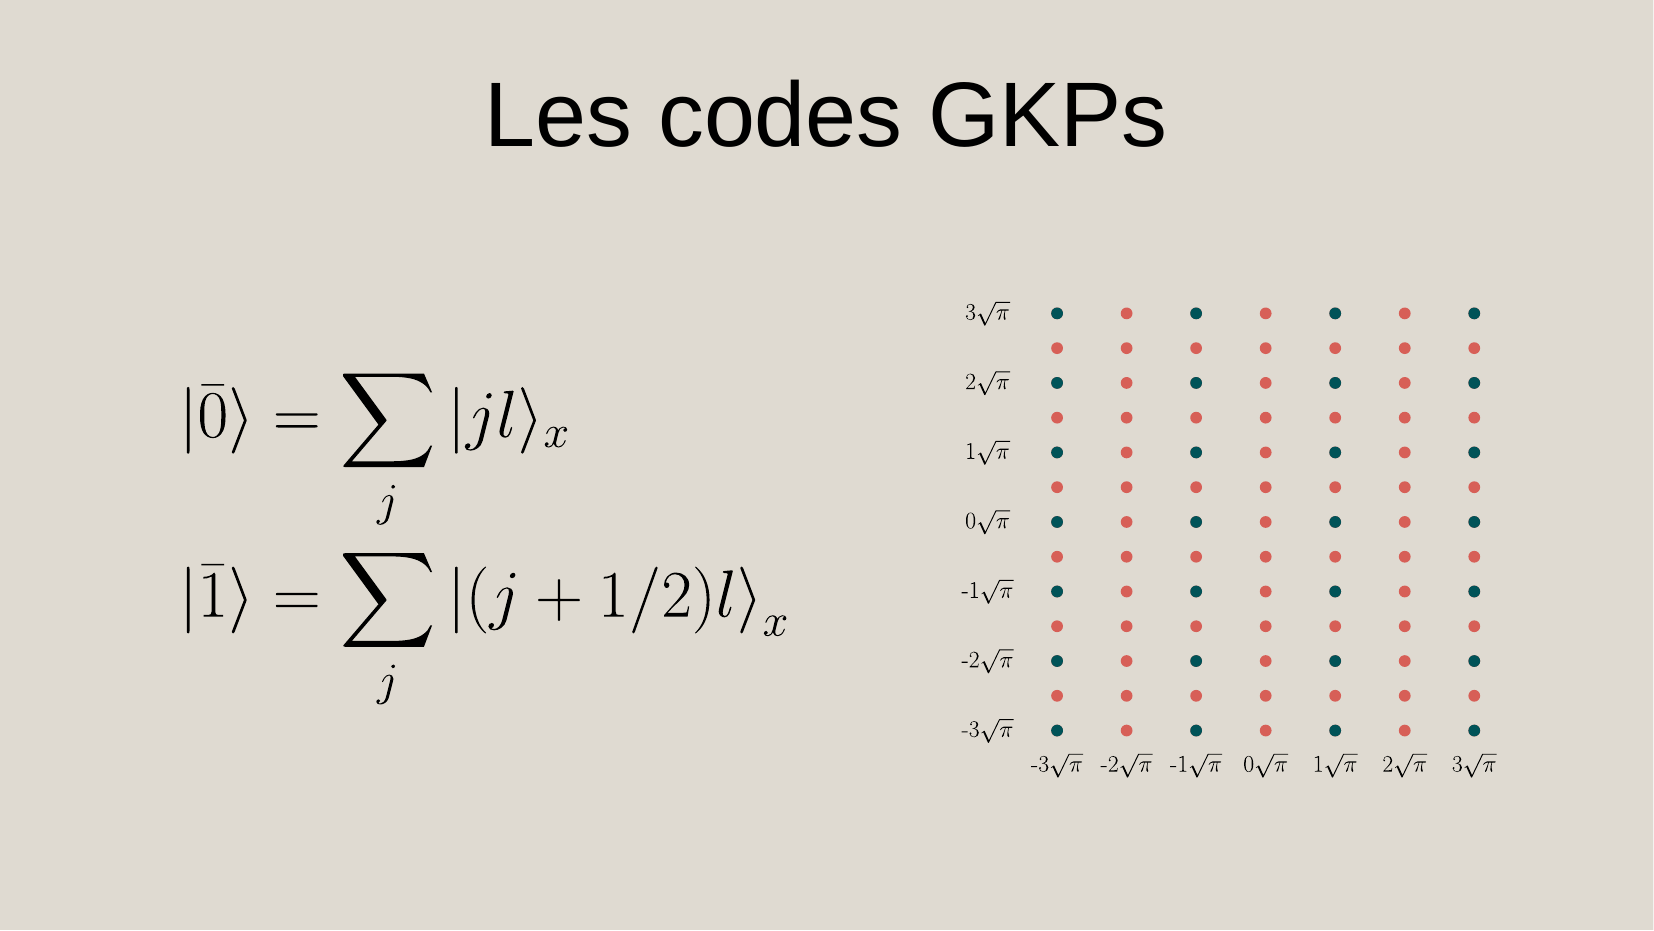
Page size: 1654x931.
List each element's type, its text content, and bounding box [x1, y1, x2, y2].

picture [169, 357, 800, 721]
picture [958, 297, 1501, 782]
title Les codes GKPs [82, 37, 1571, 193]
